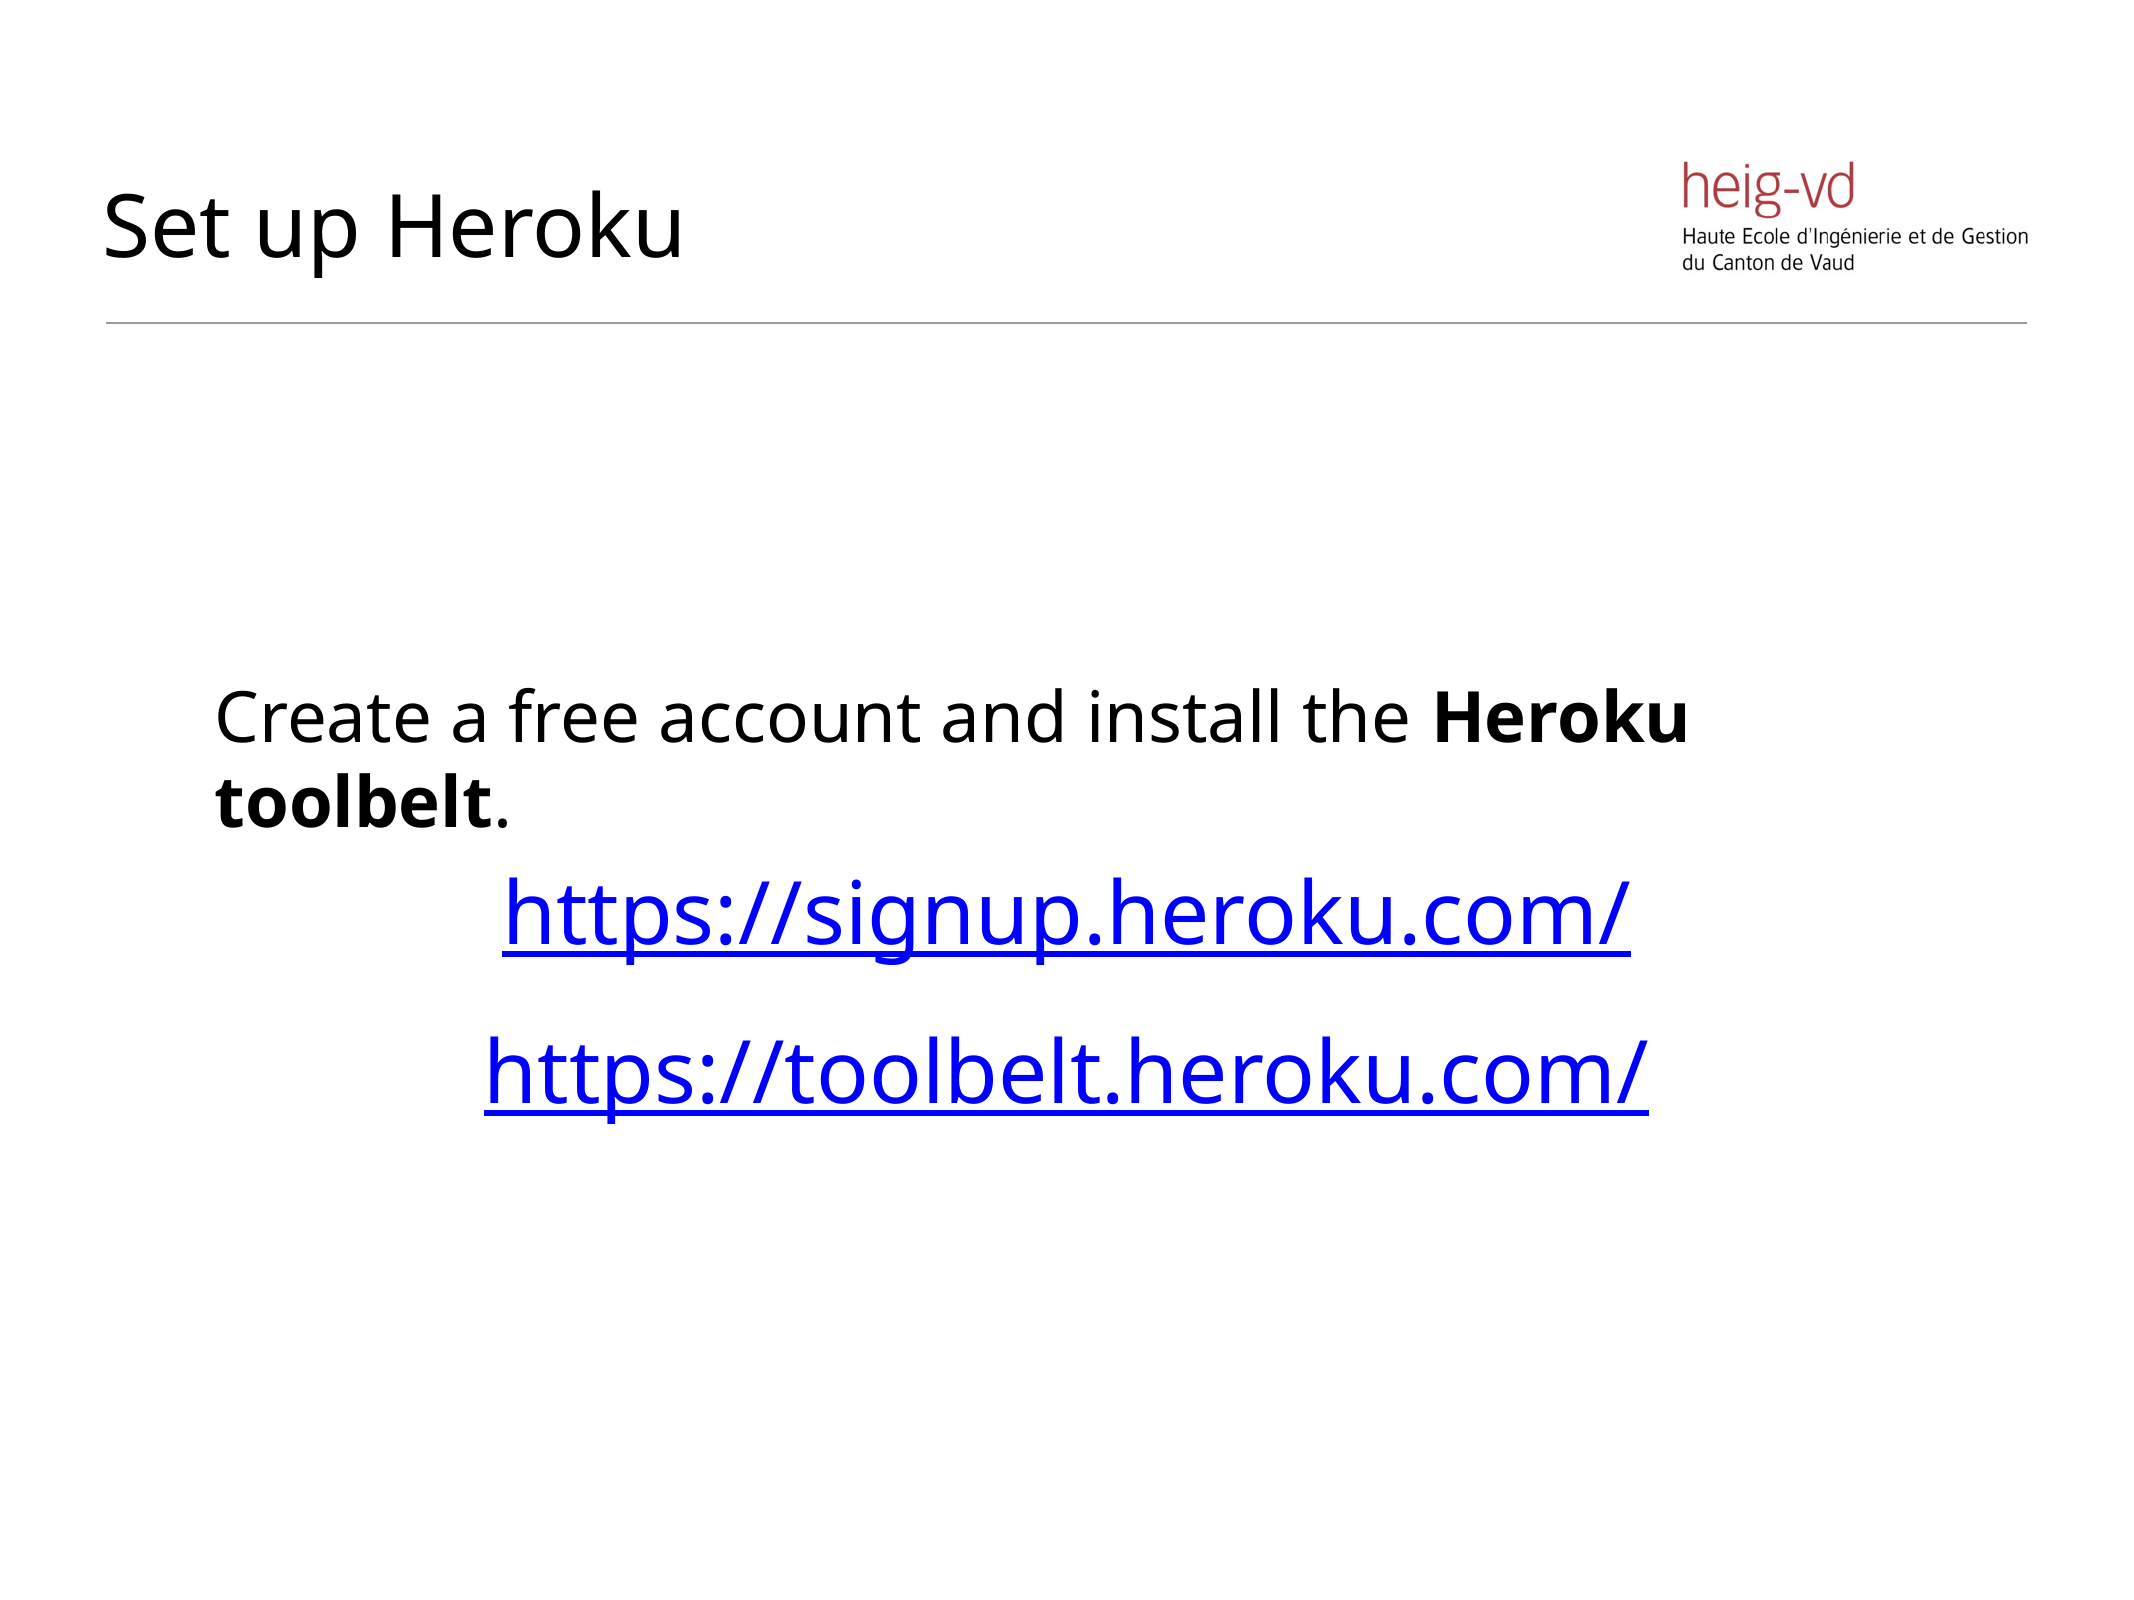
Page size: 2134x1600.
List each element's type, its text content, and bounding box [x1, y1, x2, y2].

title Set up Heroku [93, 54, 2040, 284]
text_box https://toolbelt.heroku.com/ [475, 1007, 1658, 1144]
text_box https://signup.heroku.com/ [493, 848, 1640, 985]
text_box Create a free account and install the Heroku toolbelt. [206, 663, 1927, 850]
